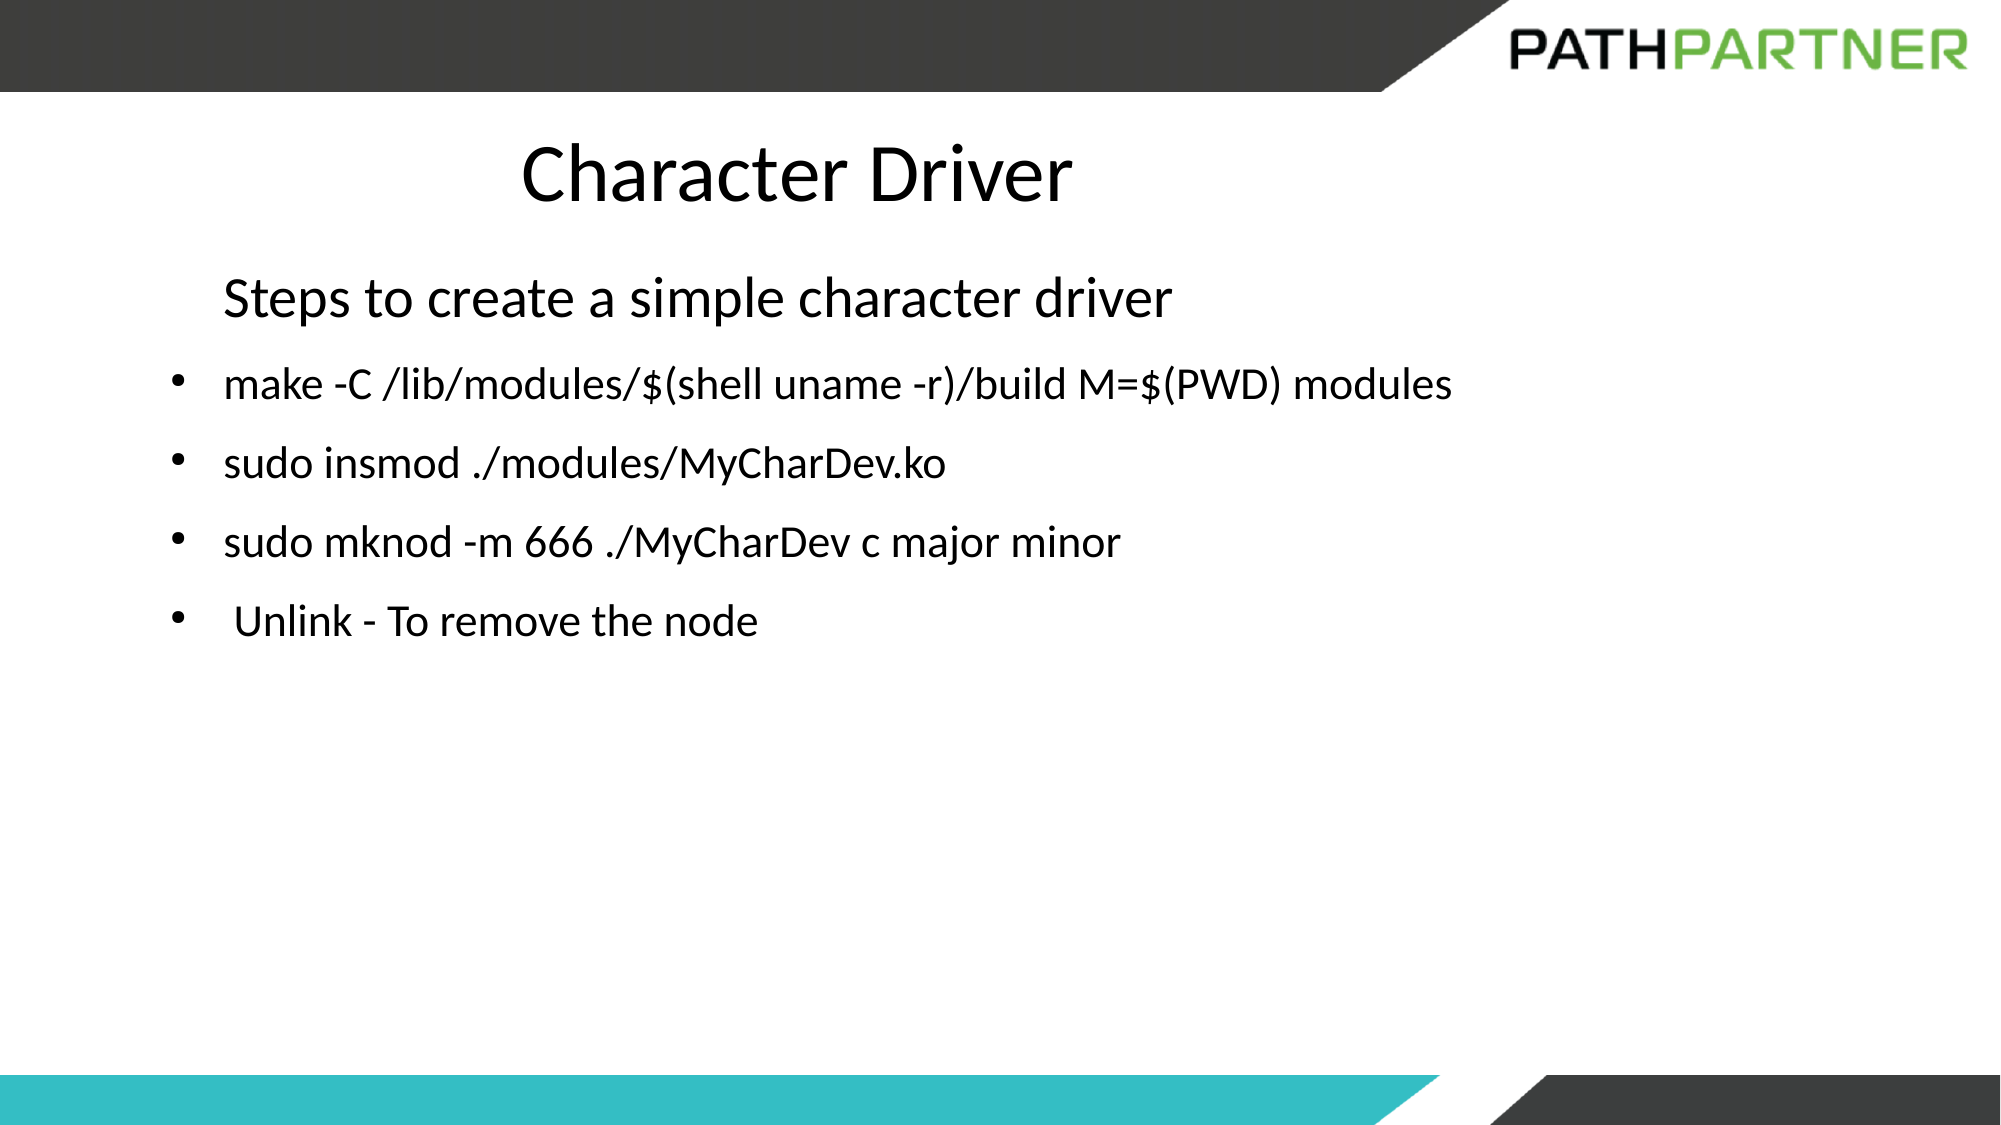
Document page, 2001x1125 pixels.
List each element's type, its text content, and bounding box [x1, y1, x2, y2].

list Steps to create a simple character driver make -C /lib/modules/$(shell uname -r)/build M=$(PWD) modules sudo insmod ./modules/MyCharDev.ko sudo mknod -m 666 ./MyCharDev c major minor Unlink - To remove the node [137, 259, 1863, 1014]
title Character Driver [137, 92, 1863, 259]
picture [0, 0, 2000, 92]
picture [0, 1075, 2001, 1125]
